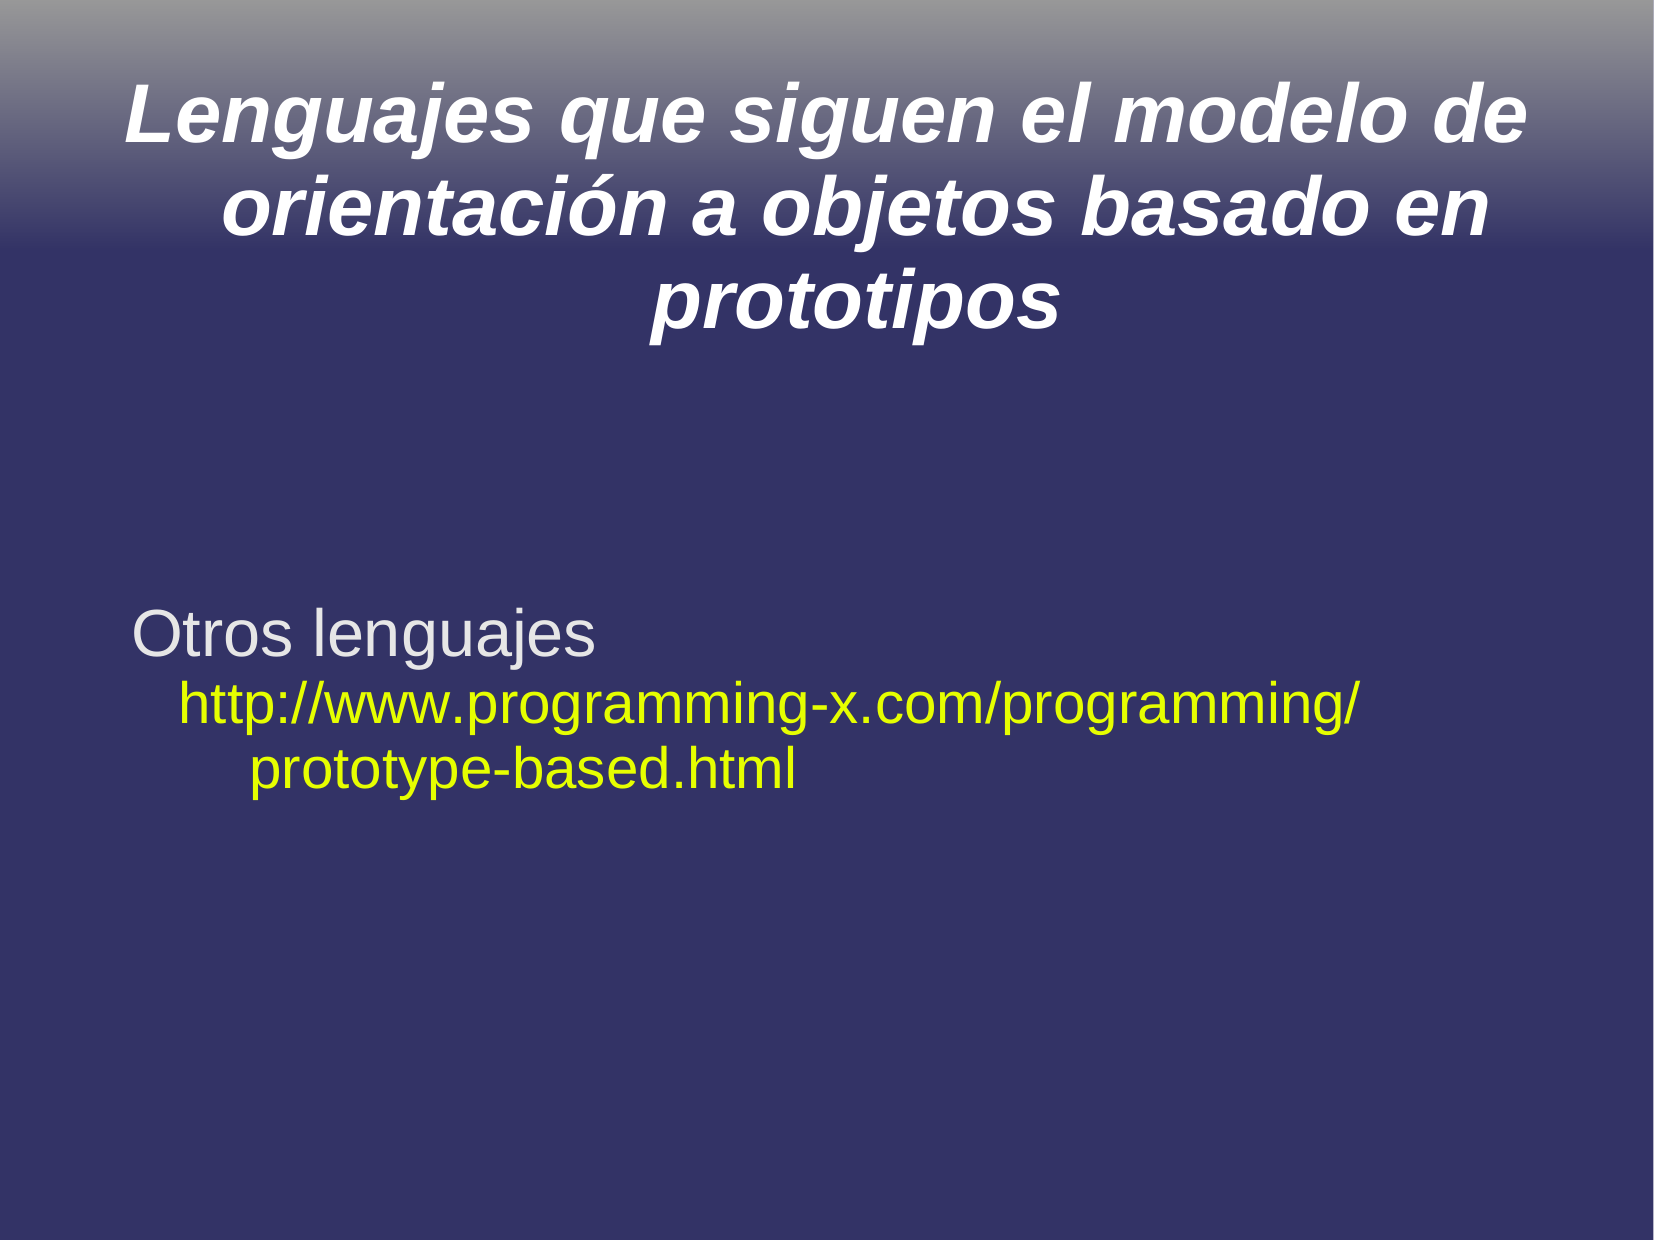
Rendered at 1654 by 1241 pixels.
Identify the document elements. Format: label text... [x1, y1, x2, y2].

list Otros lenguajes http://www.programming-x.com/programming/prototype-based.html [119, 595, 1532, 835]
title Lenguajes que siguen el modelo de orientación a objetos basado en prototipos [121, 65, 1534, 348]
